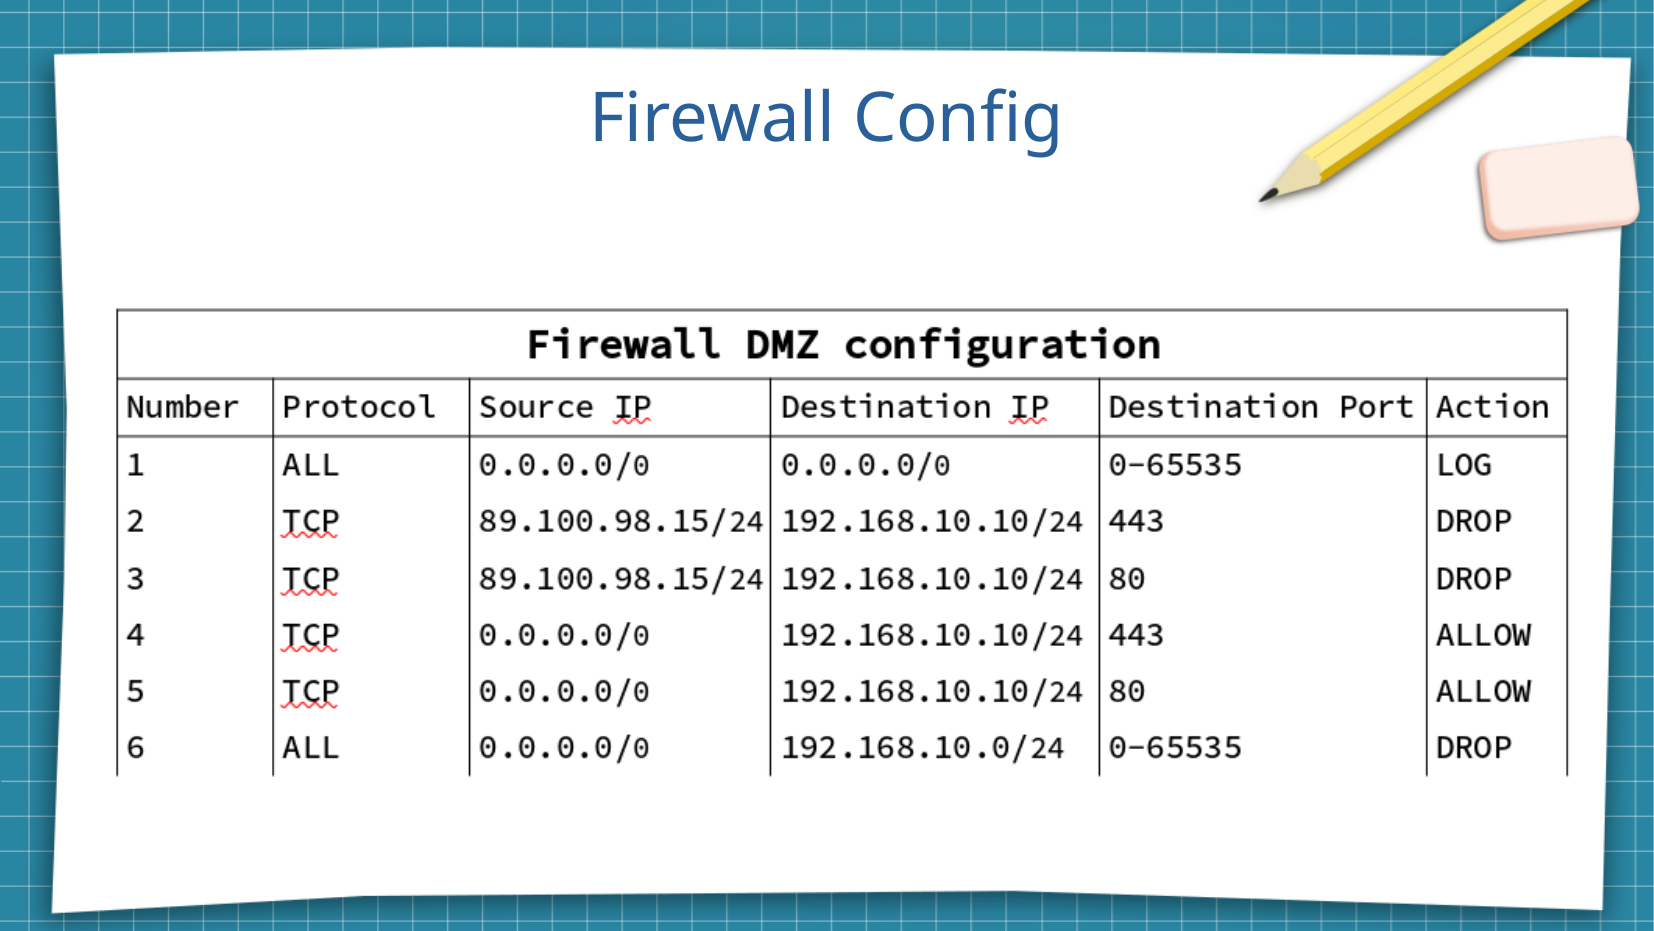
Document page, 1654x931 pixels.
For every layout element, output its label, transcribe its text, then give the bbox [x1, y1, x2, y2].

picture [0, 0, 1654, 931]
title Firewall Config [82, 37, 1571, 193]
